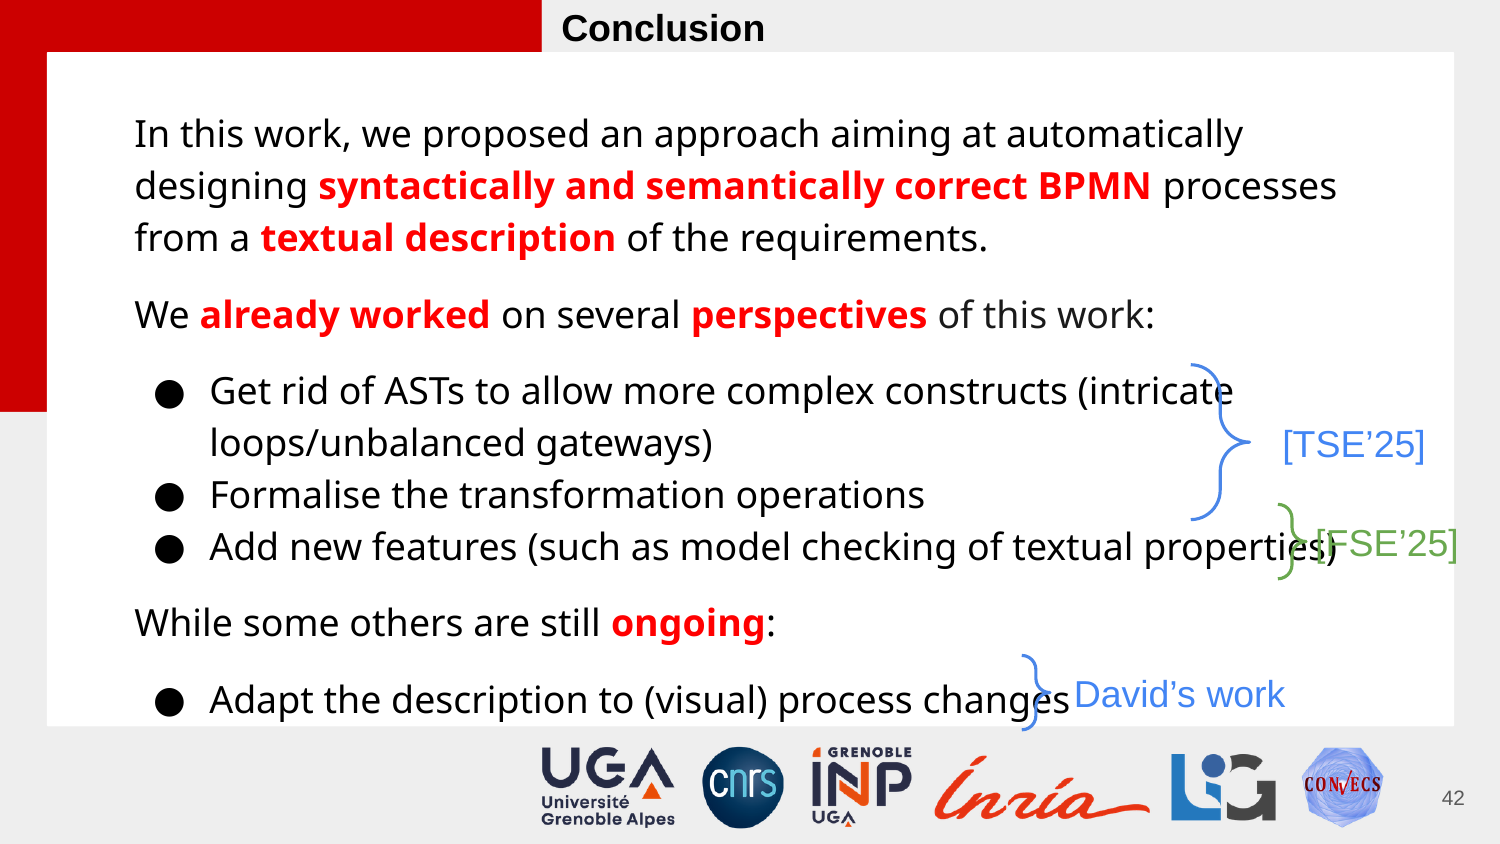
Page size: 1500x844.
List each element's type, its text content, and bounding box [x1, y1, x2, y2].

picture [0, 0, 1500, 844]
slide_number <numéro> [1389, 764, 1480, 830]
text_box [FSE’25] [1286, 514, 1488, 569]
text_box Conclusion [546, 0, 1441, 55]
text_box [TSE’25] [1249, 415, 1459, 470]
text_box In this work, we proposed an approach aiming at automatically designing syntactically and semantically correct BPMN processes from a textual description of the requirements. We already worked on several perspectives of this work: Get rid of ASTs to allow more complex constructs (intricate loops/unbalanced gateways) Formalise the transformation operations Add new features (such as model checking of textual properties) While some others are still ongoing: Adapt the description to (visual) process changes [119, 88, 1381, 744]
text_box David’s work [1041, 665, 1318, 720]
